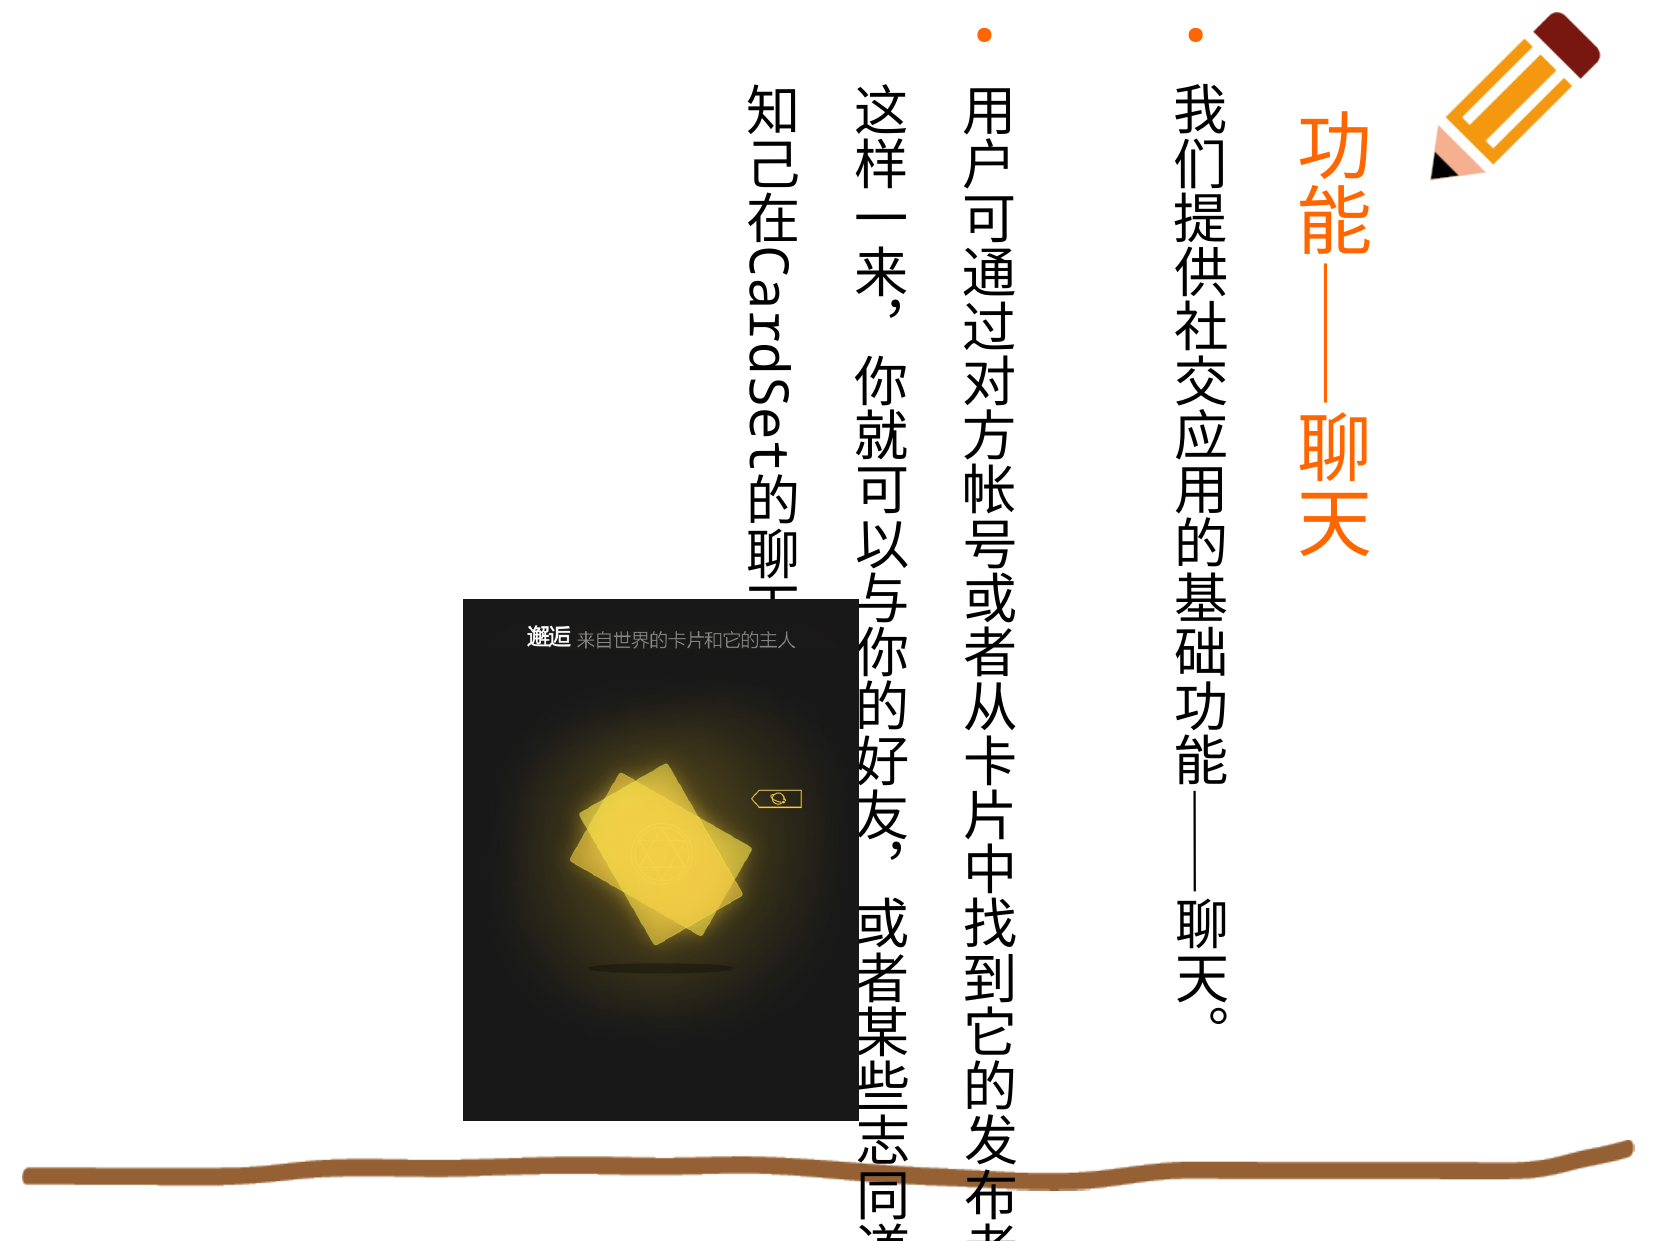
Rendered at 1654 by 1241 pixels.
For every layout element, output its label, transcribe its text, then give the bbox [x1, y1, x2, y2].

picture [1241, 1140, 1635, 1191]
picture [463, 599, 859, 1122]
picture [1430, 12, 1601, 181]
list 我们提供社交应用的基础功能——聊天。 用户可通过对方帐号或者从卡片中找到它的发布者，进而请求添加对方为好友。 这样一来，你就可以与你的好友，或者某些志同道合的 知己在CardSet的聊天功能中畅所欲言啦。 [82, 11, 1241, 1241]
title 功能——聊天 [1241, 49, 1430, 617]
picture [22, 1140, 83, 1191]
